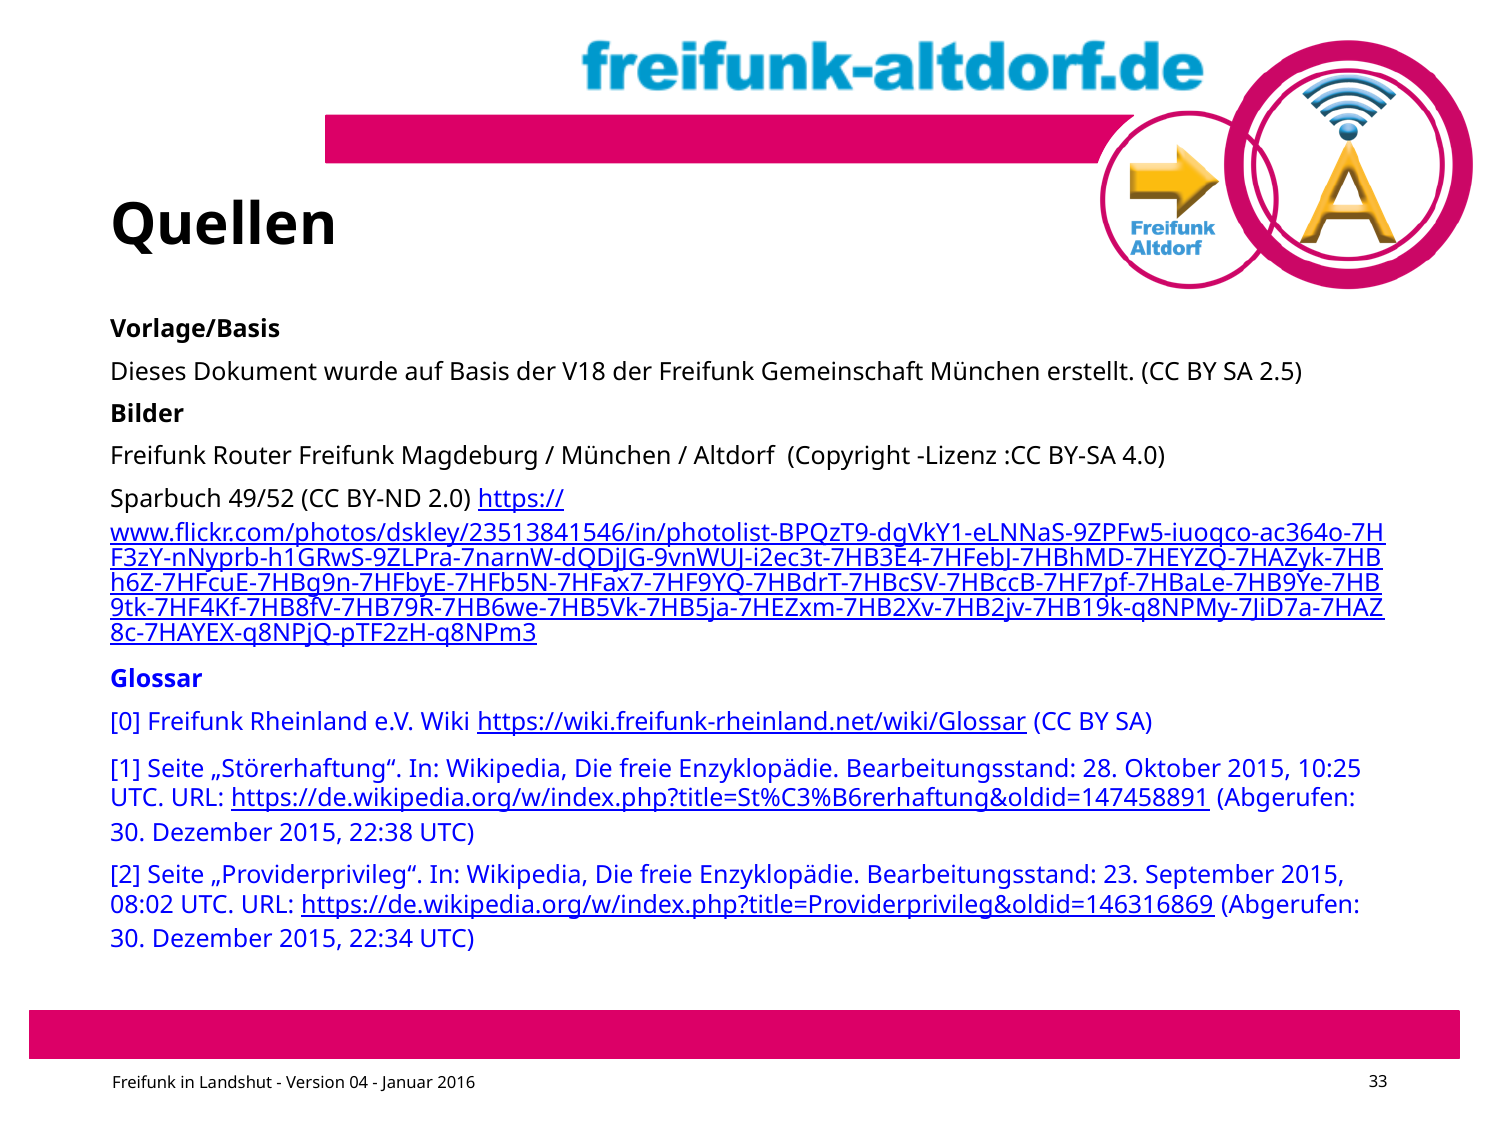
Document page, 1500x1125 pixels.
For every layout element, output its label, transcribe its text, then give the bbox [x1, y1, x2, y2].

slide_number <Foliennummer> [1107, 1058, 1388, 1106]
footer Freifunk in Landshut - Version 04 - Januar 2016 [112, 1058, 1090, 1106]
picture [562, 24, 1474, 296]
title Quellen [110, 160, 1093, 282]
list Vorlage/Basis Dieses Dokument wurde auf Basis der V18 der Freifunk Gemeinschaft München erstellt. (CC BY SA 2.5) Bilder Freifunk Router Freifunk Magdeburg / München / Altdorf (Copyright -Lizenz :CC BY-SA 4.0) Sparbuch 49/52 (CC BY-ND 2.0) https://www.flickr.com/photos/dskley/23513841546/in/photolist-BPQzT9-dgVkY1-eLNNaS-9ZPFw5-iuoqco-ac364o-7HF3zY-nNyprb-h1GRwS-9ZLPra-7narnW-dQDjJG-9vnWUJ-i2ec3t-7HB3E4-7HFebJ-7HBhMD-7HEYZQ-7HAZyk-7HBh6Z-7HFcuE-7HBg9n-7HFbyE-7HFb5N-7HFax7-7HF9YQ-7HBdrT-7HBcSV-7HBccB-7HF7pf-7HBaLe-7HB9Ye-7HB9tk-7HF4Kf-7HB8fV-7HB79R-7HB6we-7HB5Vk-7HB5ja-7HEZxm-7HB2Xv-7HB2jv-7HB19k-q8NPMy-7JiD7a-7HAZ8c-7HAYEX-q8NPjQ-pTF2zH-q8NPm3 Glossar [0] Freifunk Rheinland e.V. Wiki https://wiki.freifunk-rheinland.net/wiki/Glossar (CC BY SA) [1] Seite „Störerhaftung“. In: Wikipedia, Die freie Enzyklopädie. Bearbeitungsstand: 28. Oktober 2015, 10:25 UTC. URL: https://de.wikipedia.org/w/index.php?title=St%C3%B6rerhaftung&oldid=147458891 (Abgerufen: 30. Dezember 2015, 22:38 UTC) [2] Seite „Providerprivileg“. In: Wikipedia, Die freie Enzyklopädie. Bearbeitungsstand: 23. September 2015, 08:02 UTC. URL: https://de.wikipedia.org/w/index.php?title=Providerprivileg&oldid=146316869 (Abgerufen: 30. Dezember 2015, 22:34 UTC) [110, 312, 1392, 1000]
